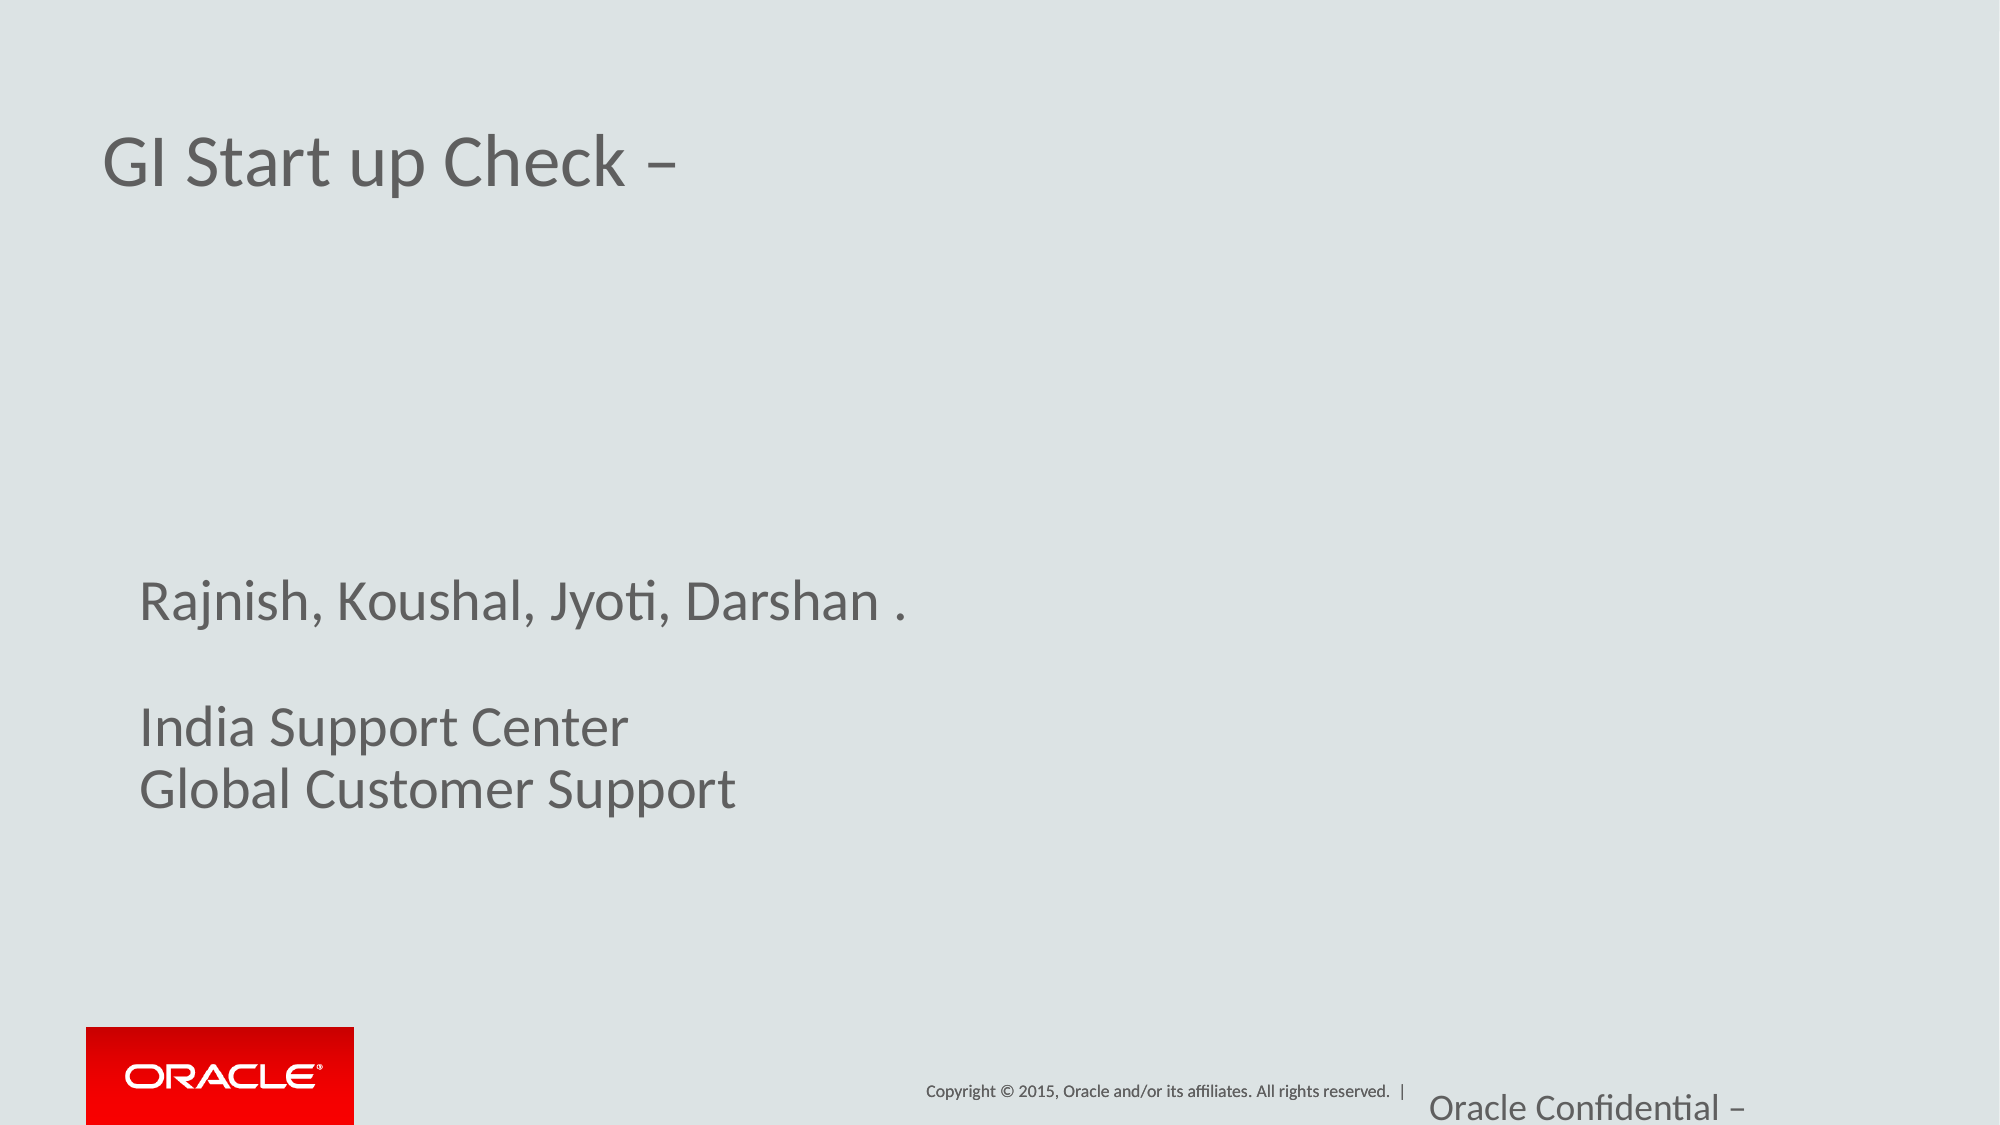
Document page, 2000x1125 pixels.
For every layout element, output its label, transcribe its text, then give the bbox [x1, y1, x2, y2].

list Rajnish, Koushal, Jyoti, Darshan . India Support Center Global Customer Support [87, 562, 1913, 975]
title GI Start up Check – [87, 121, 1913, 363]
footer Oracle Confidential – Internal/Restricted/Highly Restricted [1414, 1075, 1865, 1106]
picture [86, 1027, 354, 1125]
